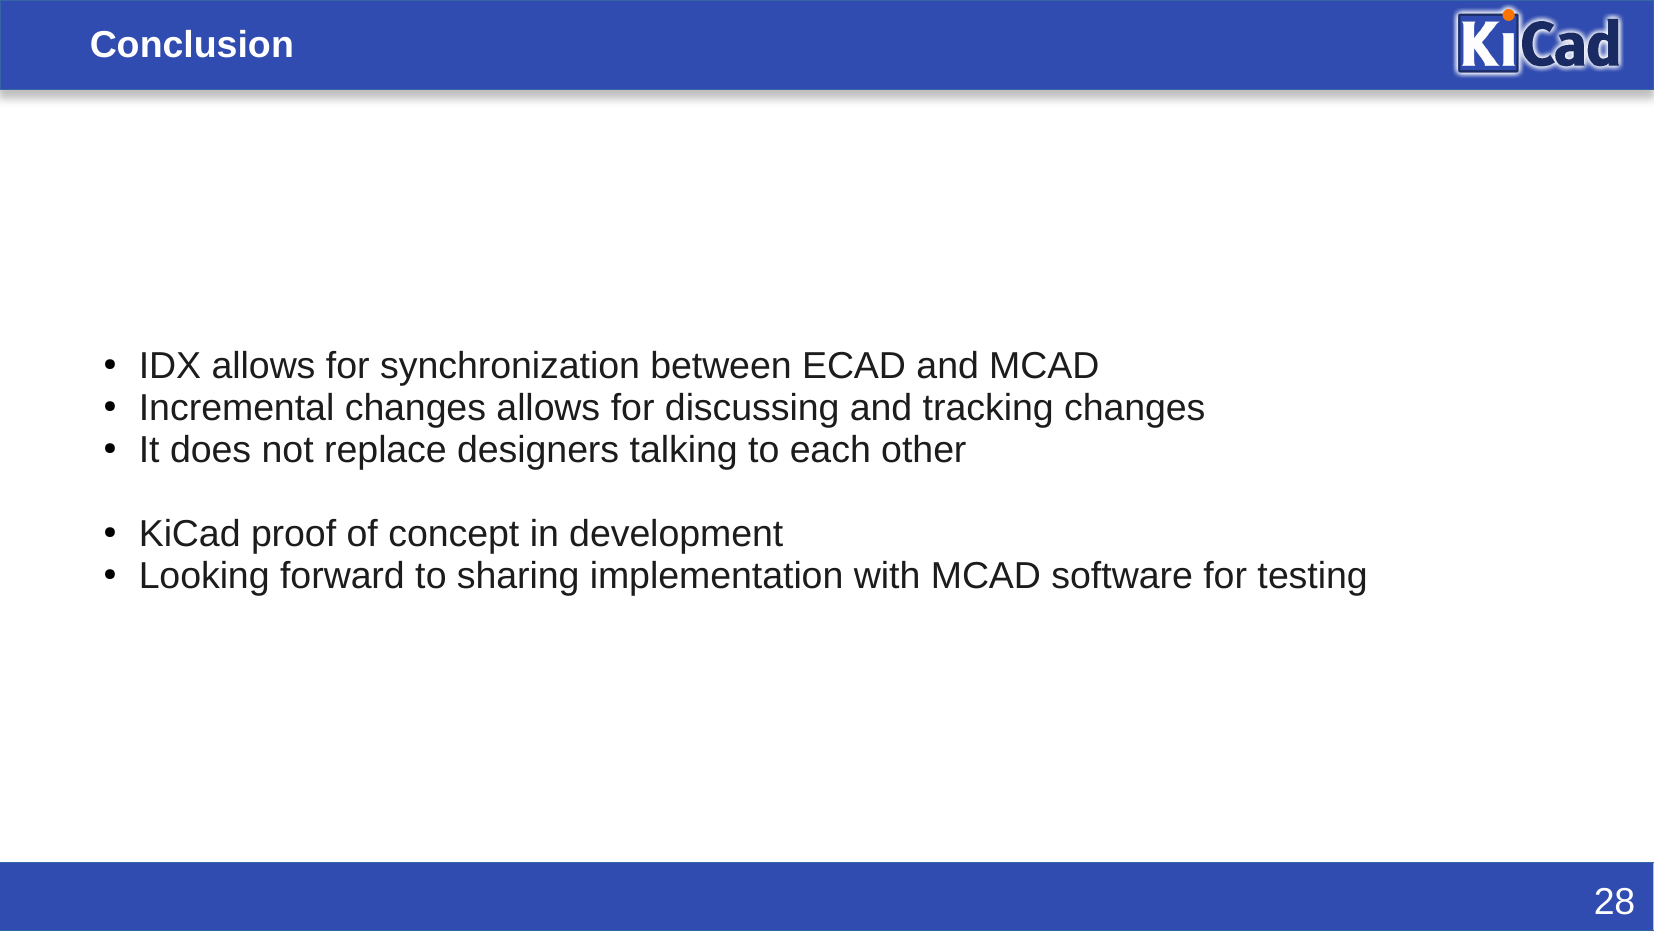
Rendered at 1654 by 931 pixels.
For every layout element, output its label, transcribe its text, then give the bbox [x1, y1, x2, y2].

text_box <number> [1387, 873, 1651, 931]
text_box [1162, 90, 1651, 226]
text_box IDX allows for synchronization between ECAD and MCAD Incremental changes allows for discussing and tracking changes It does not replace designers talking to each other KiCad proof of concept in development Looking forward to sharing implementation with MCAD software for testing [88, 337, 1576, 647]
text_box Conclusion [0, 0, 1412, 90]
picture [1412, 0, 1654, 92]
text_box [0, 862, 1654, 931]
